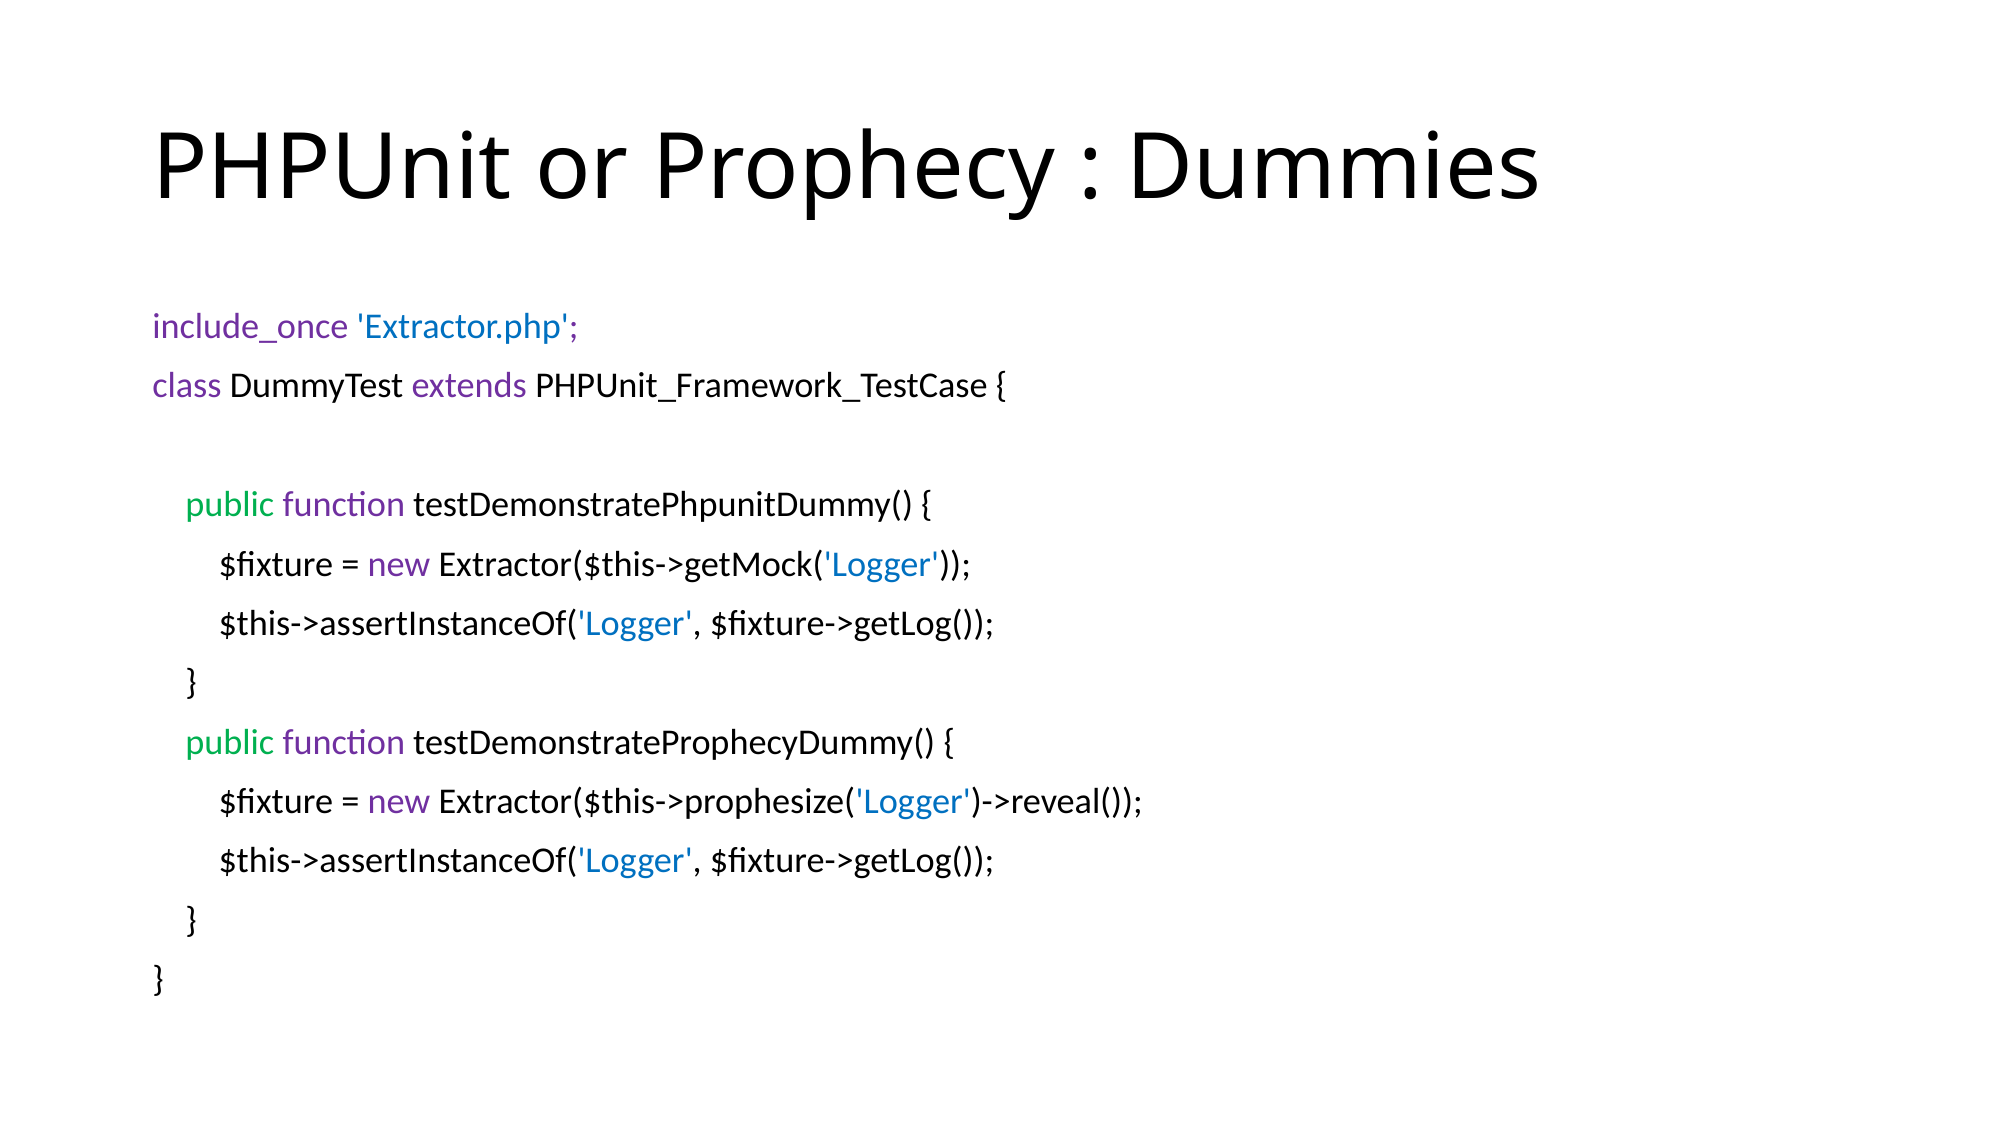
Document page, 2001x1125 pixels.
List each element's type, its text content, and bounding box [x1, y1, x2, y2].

title PHPUnit or Prophecy : Dummies [137, 59, 1863, 278]
list include_once 'Extractor.php'; class DummyTest extends PHPUnit_Framework_TestCase { public function testDemonstratePhpunitDummy() { $fixture = new Extractor($this->getMock('Logger')); $this->assertInstanceOf('Logger', $fixture->getLog()); } public function testDemonstrateProphecyDummy() { $fixture = new Extractor($this->prophesize('Logger')->reveal()); $this->assertInstanceOf('Logger', $fixture->getLog()); } } [137, 299, 1863, 1014]
